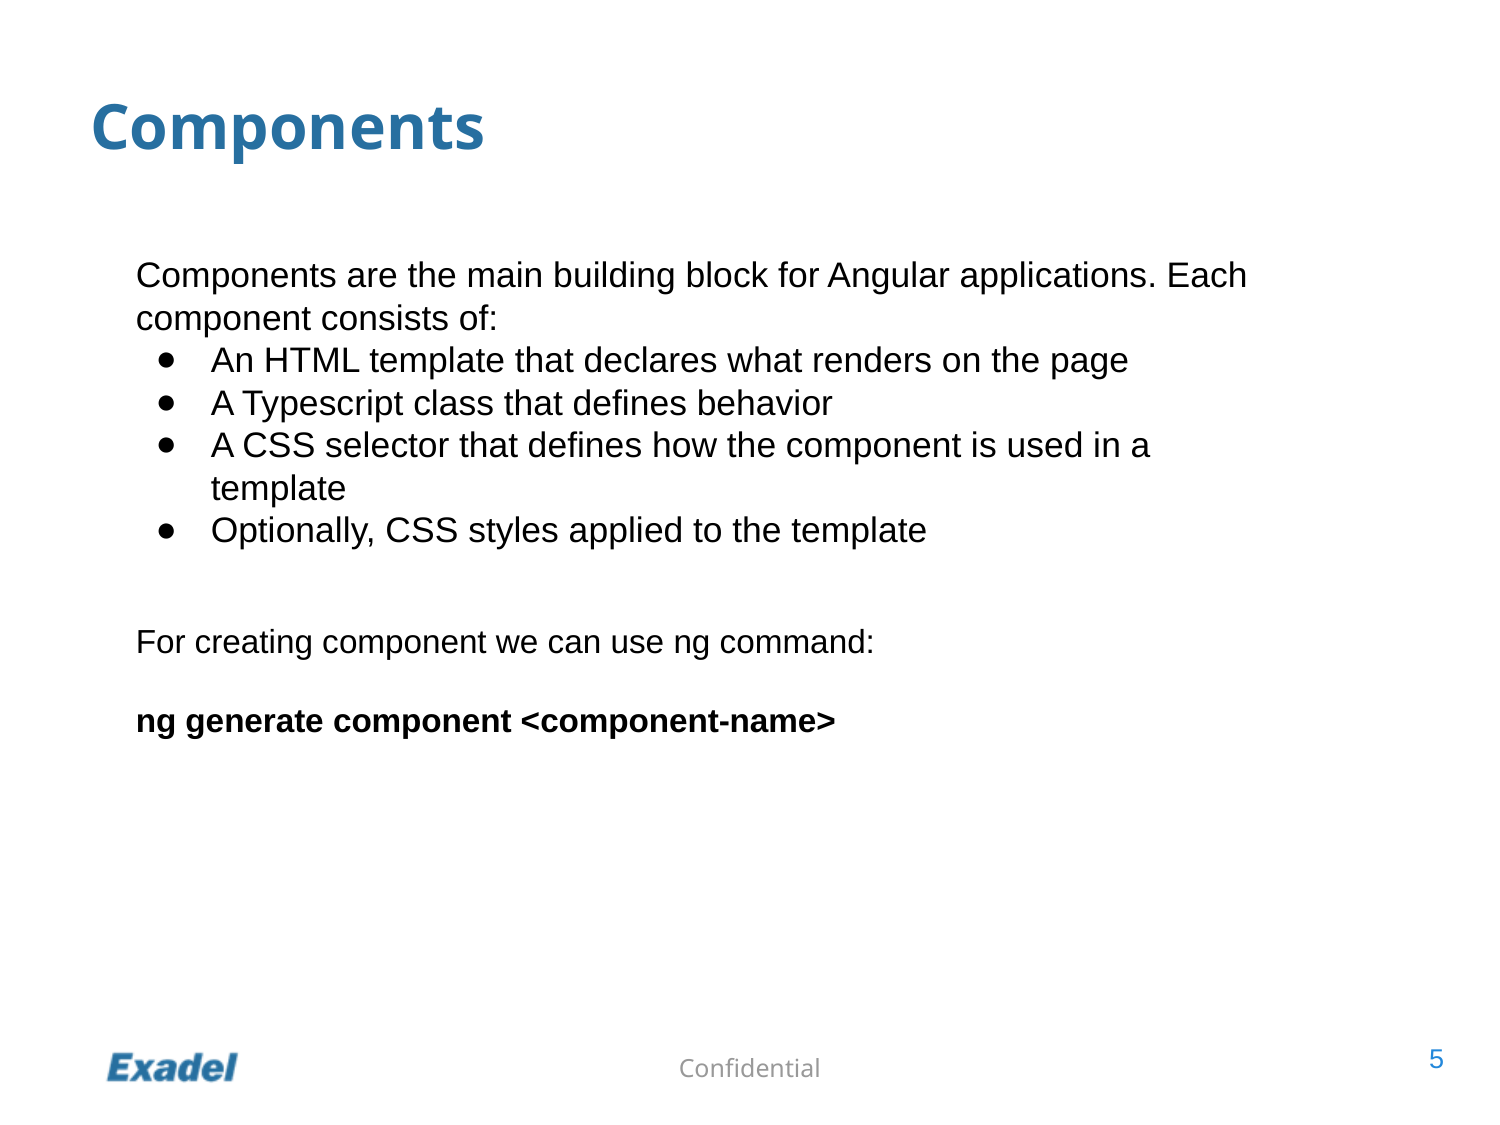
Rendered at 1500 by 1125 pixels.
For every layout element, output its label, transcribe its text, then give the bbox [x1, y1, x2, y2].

text_box Components are the main building block for Angular applications. Each component consists of: An HTML template that declares what renders on the page A Typescript class that defines behavior A CSS selector that defines how the component is used in a template Optionally, CSS styles applied to the template For creating component we can use ng command: ng generate component <component-name> [120, 237, 1310, 755]
picture [75, 1039, 282, 1102]
title Components [75, 57, 1425, 178]
slide_number <number> [1369, 1014, 1460, 1101]
